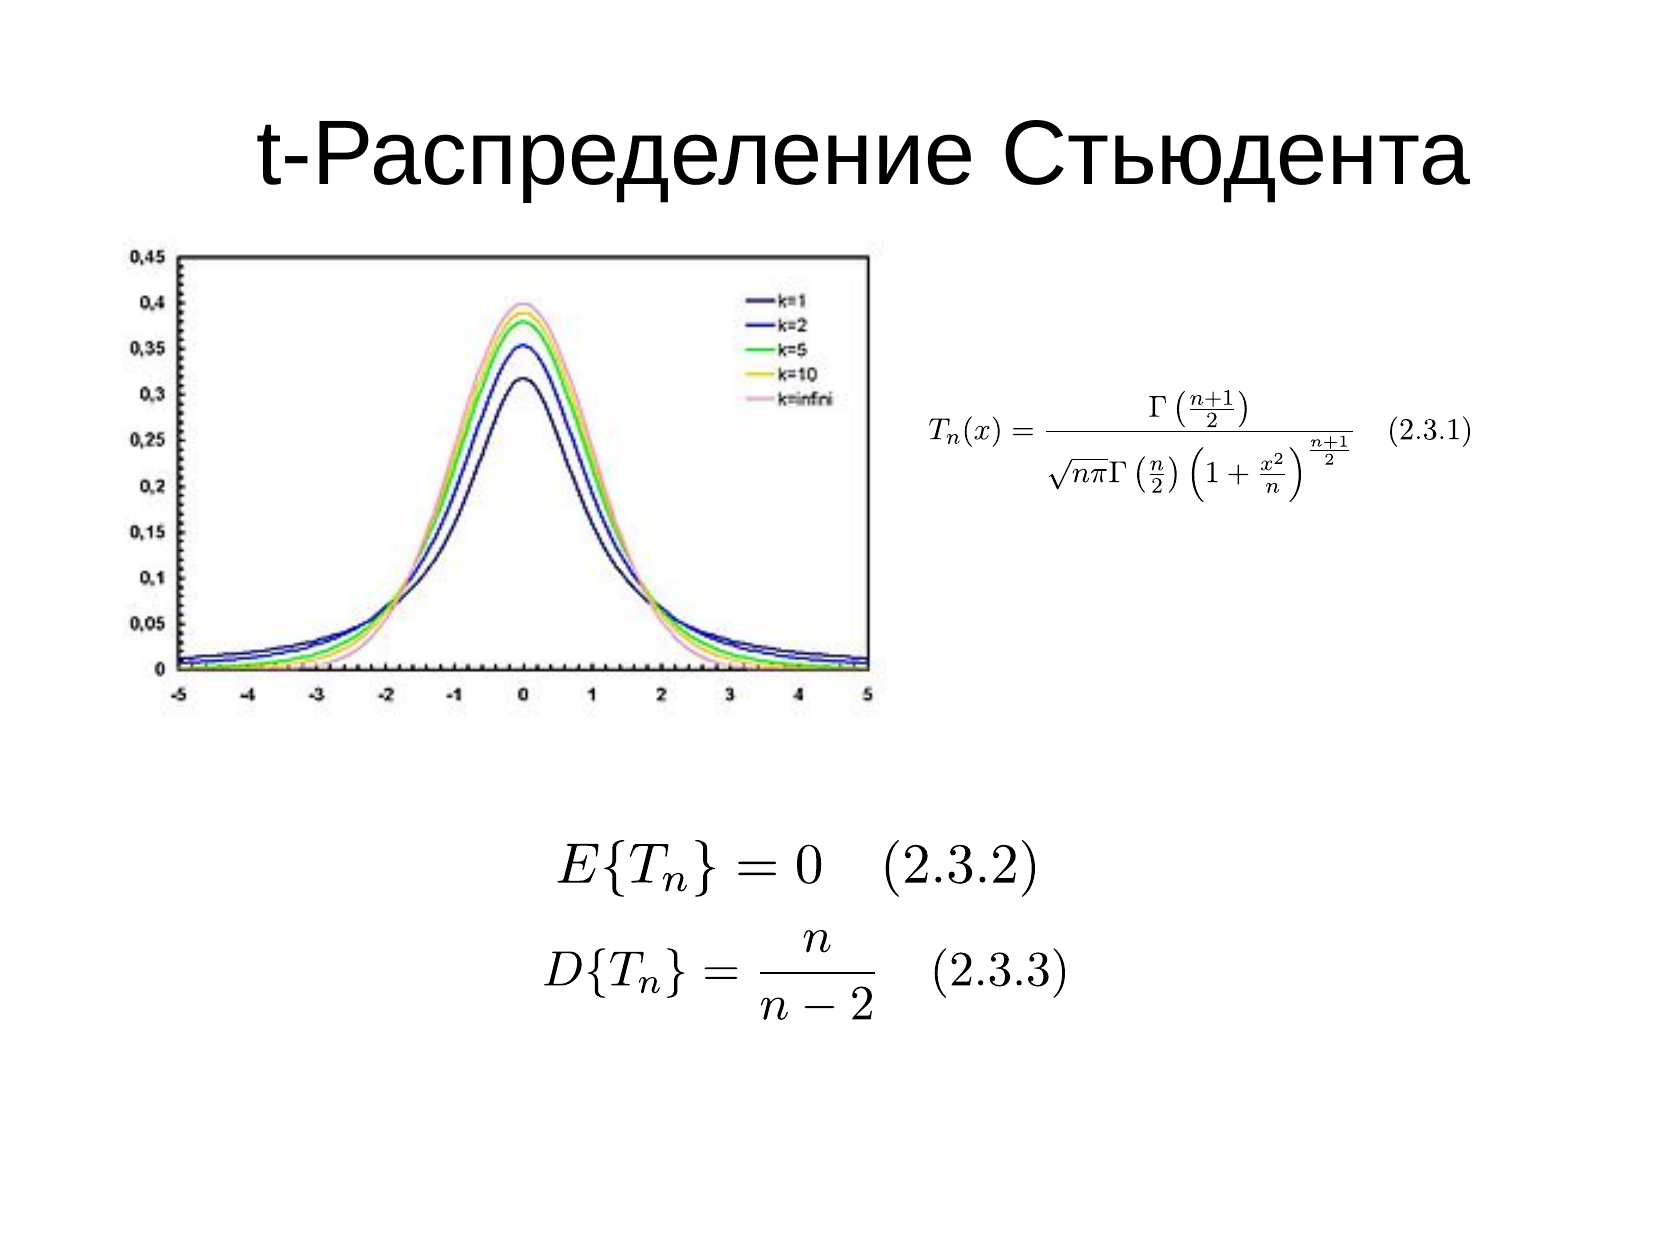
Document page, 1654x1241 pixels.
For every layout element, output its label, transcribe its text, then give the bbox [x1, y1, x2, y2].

picture [928, 390, 1471, 502]
picture [555, 840, 1036, 897]
picture [541, 930, 1066, 1021]
title t-Распределение Стьюдента [82, 49, 1571, 257]
picture [122, 239, 899, 721]
